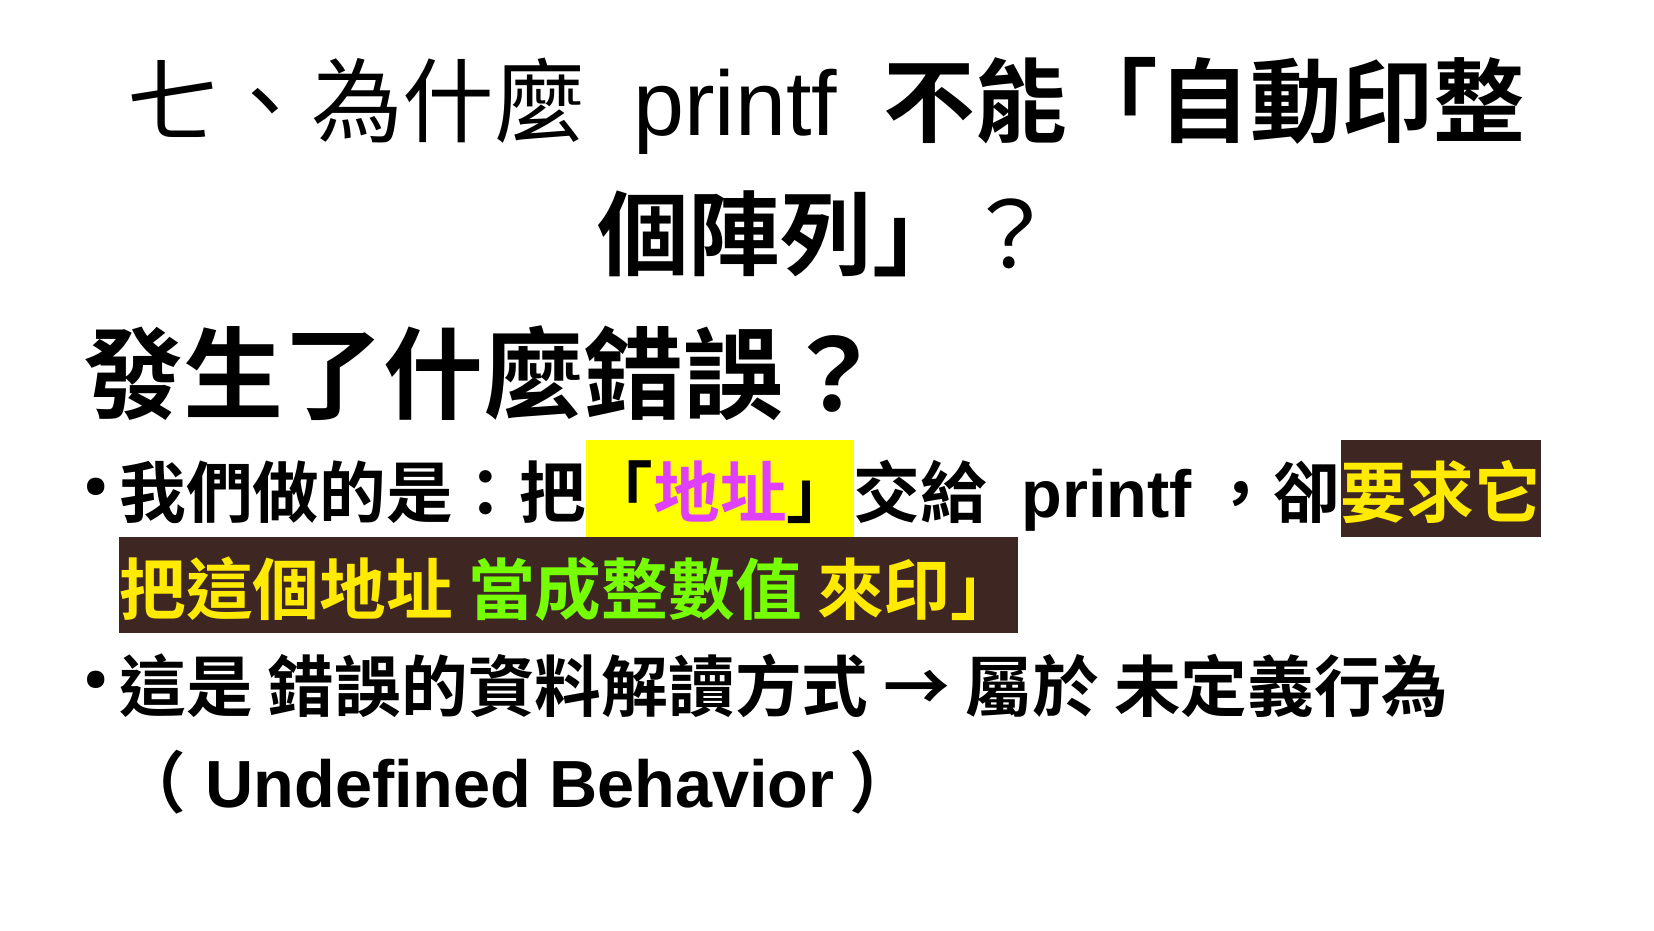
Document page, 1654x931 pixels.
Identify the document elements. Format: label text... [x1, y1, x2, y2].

title 七、為什麼 printf 不能「自動印整個陣列」？ [82, 29, 1571, 296]
subtitle 發生了什麼錯誤？ 我們做的是：把「地址」交給 printf，卻要求它 把這個地址 當成整數值 來印」 這是 錯誤的資料解讀方式 → 屬於 未定義行為（Undefined Behavior） [83, 295, 1572, 828]
